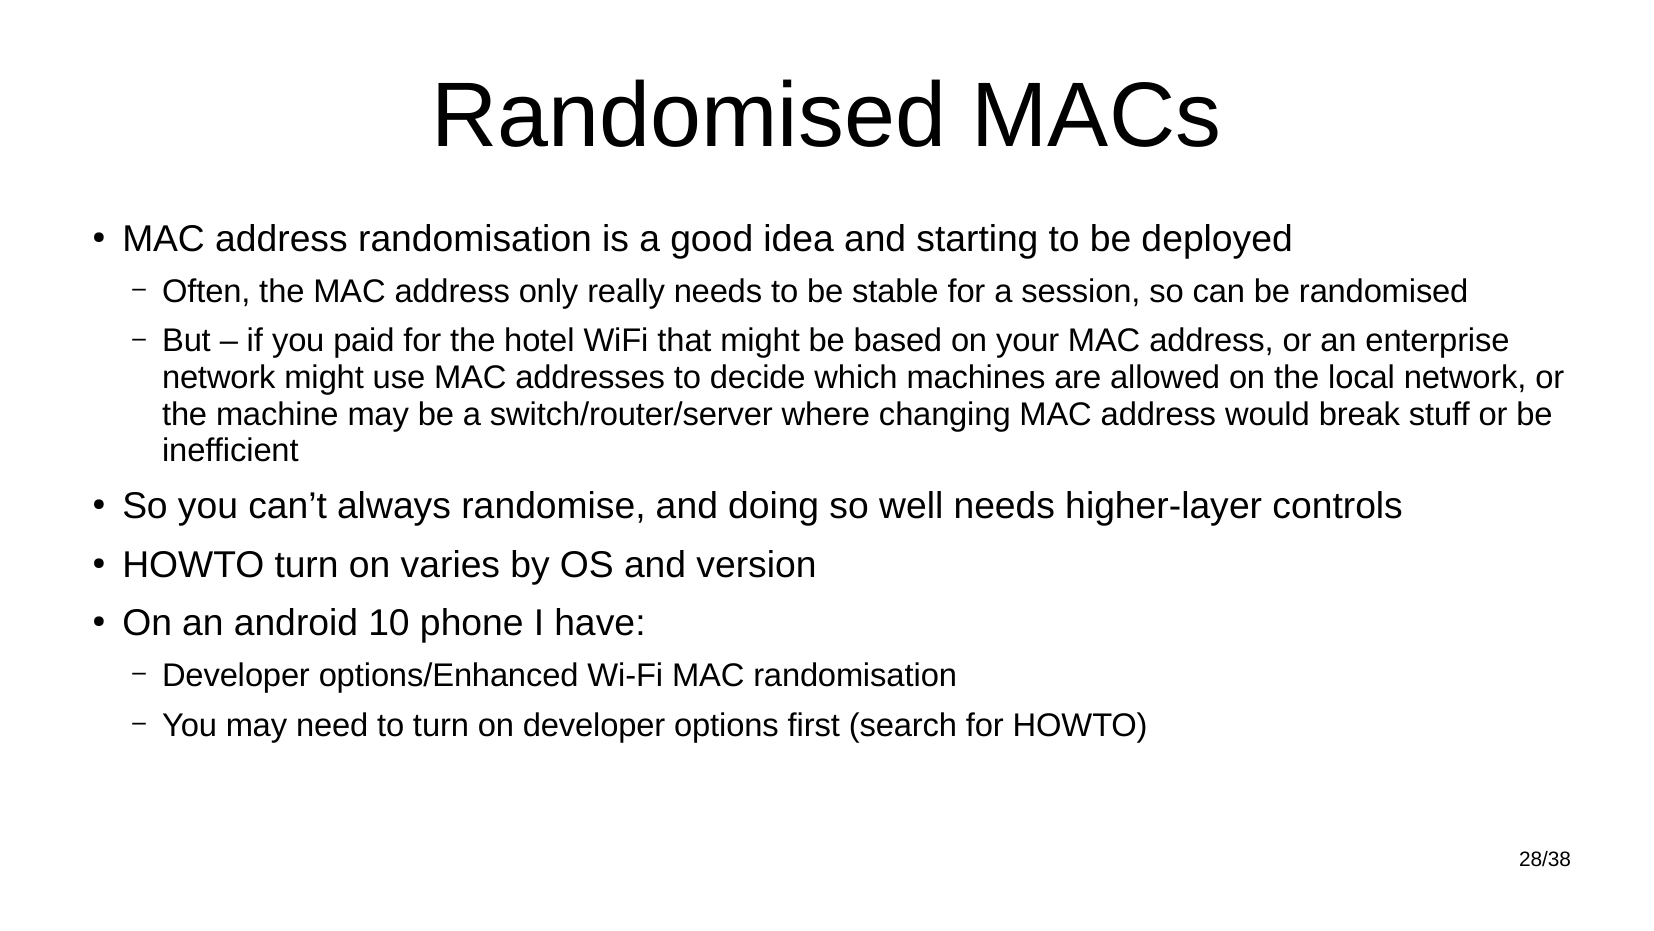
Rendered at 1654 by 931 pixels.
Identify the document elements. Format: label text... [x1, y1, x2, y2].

list MAC address randomisation is a good idea and starting to be deployed Often, the MAC address only really needs to be stable for a session, so can be randomised But – if you paid for the hotel WiFi that might be based on your MAC address, or an enterprise network might use MAC addresses to decide which machines are allowed on the local network, or the machine may be a switch/router/server where changing MAC address would break stuff or be inefficient So you can’t always randomise, and doing so well needs higher-layer controls HOWTO turn on varies by OS and version On an android 10 phone I have: Developer options/Enhanced Wi-Fi MAC randomisation You may need to turn on developer options first (search for HOWTO) [82, 217, 1571, 758]
title Randomised MACs [82, 37, 1571, 193]
